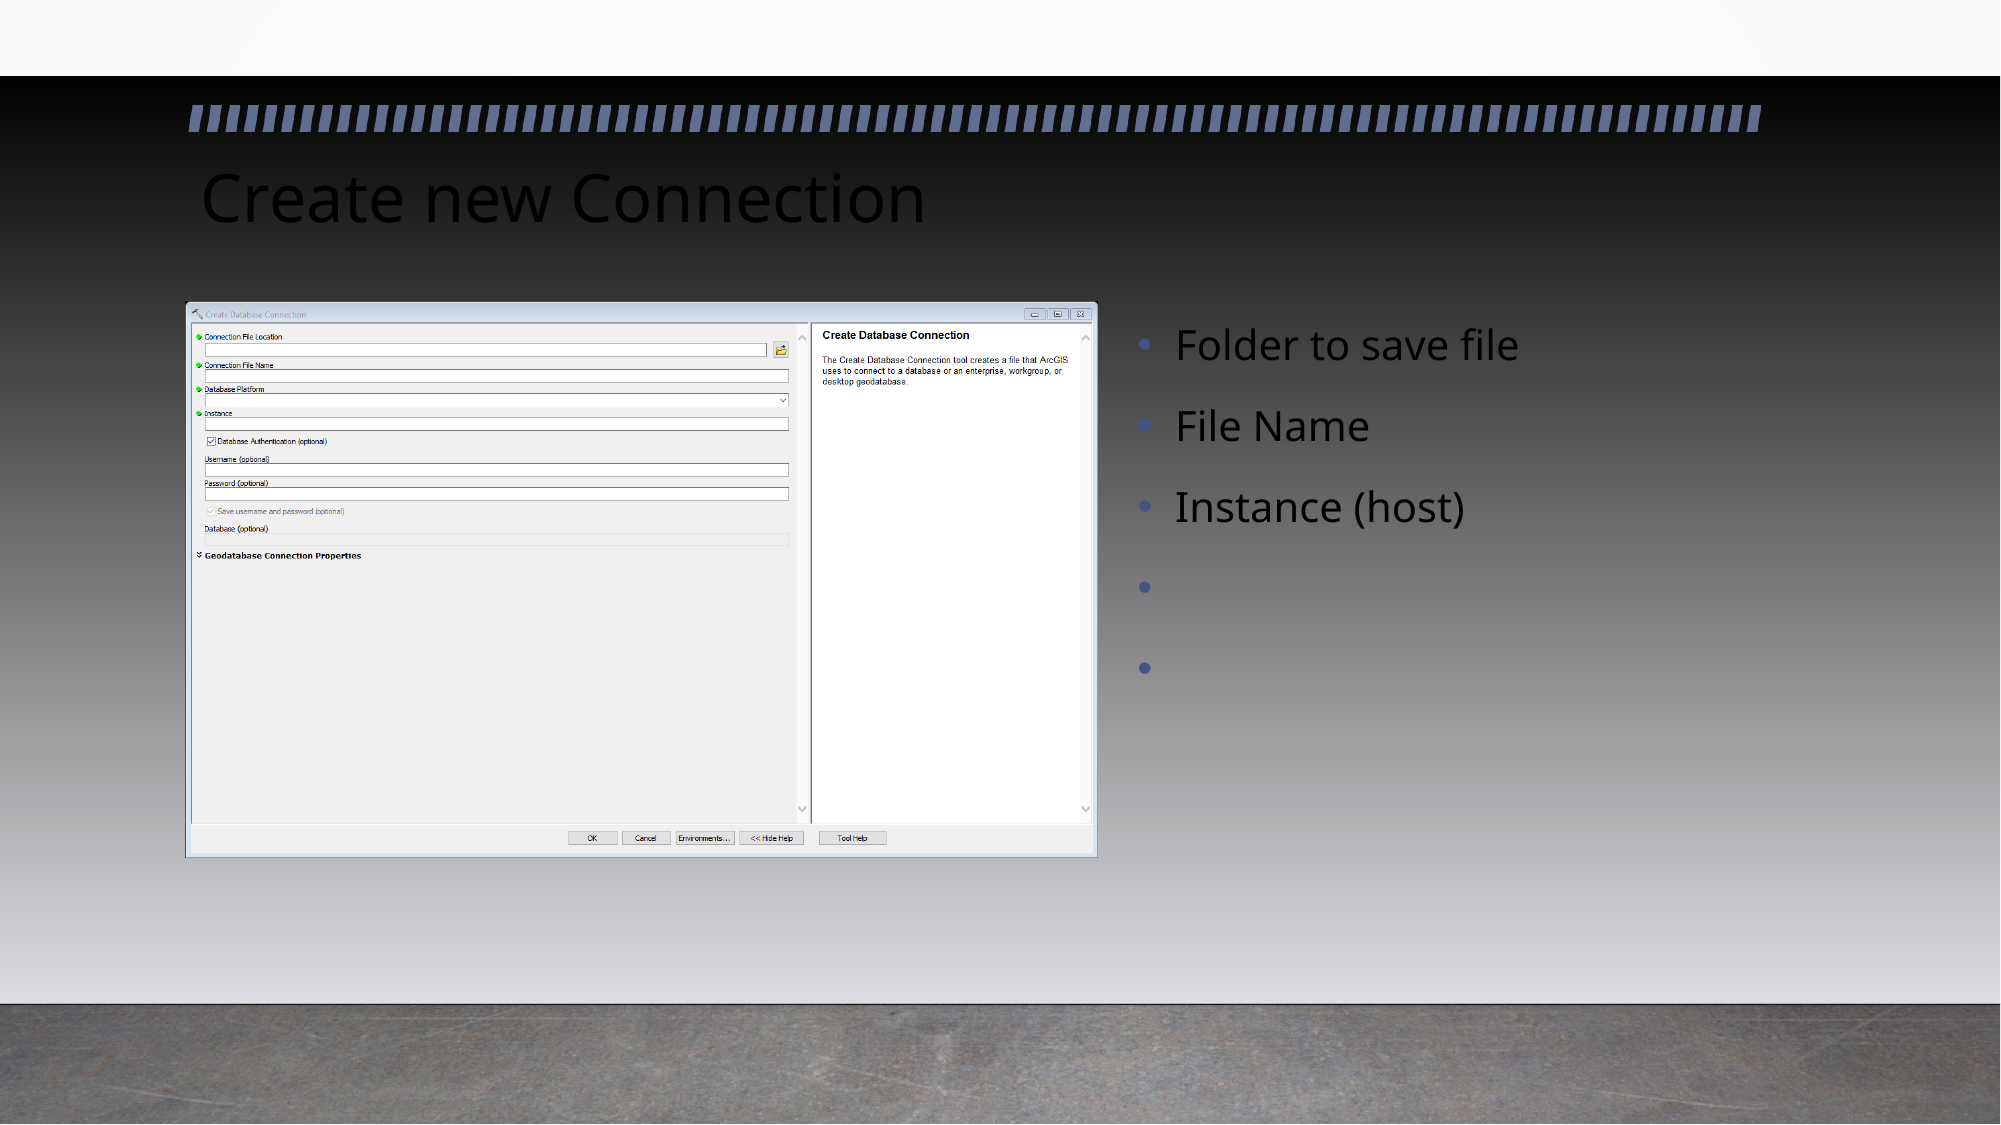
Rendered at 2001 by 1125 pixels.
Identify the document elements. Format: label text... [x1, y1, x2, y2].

list Folder to save file File Name Instance (host) [1122, 301, 1837, 841]
title Create new Connection [185, 157, 1762, 331]
picture [185, 301, 1098, 858]
